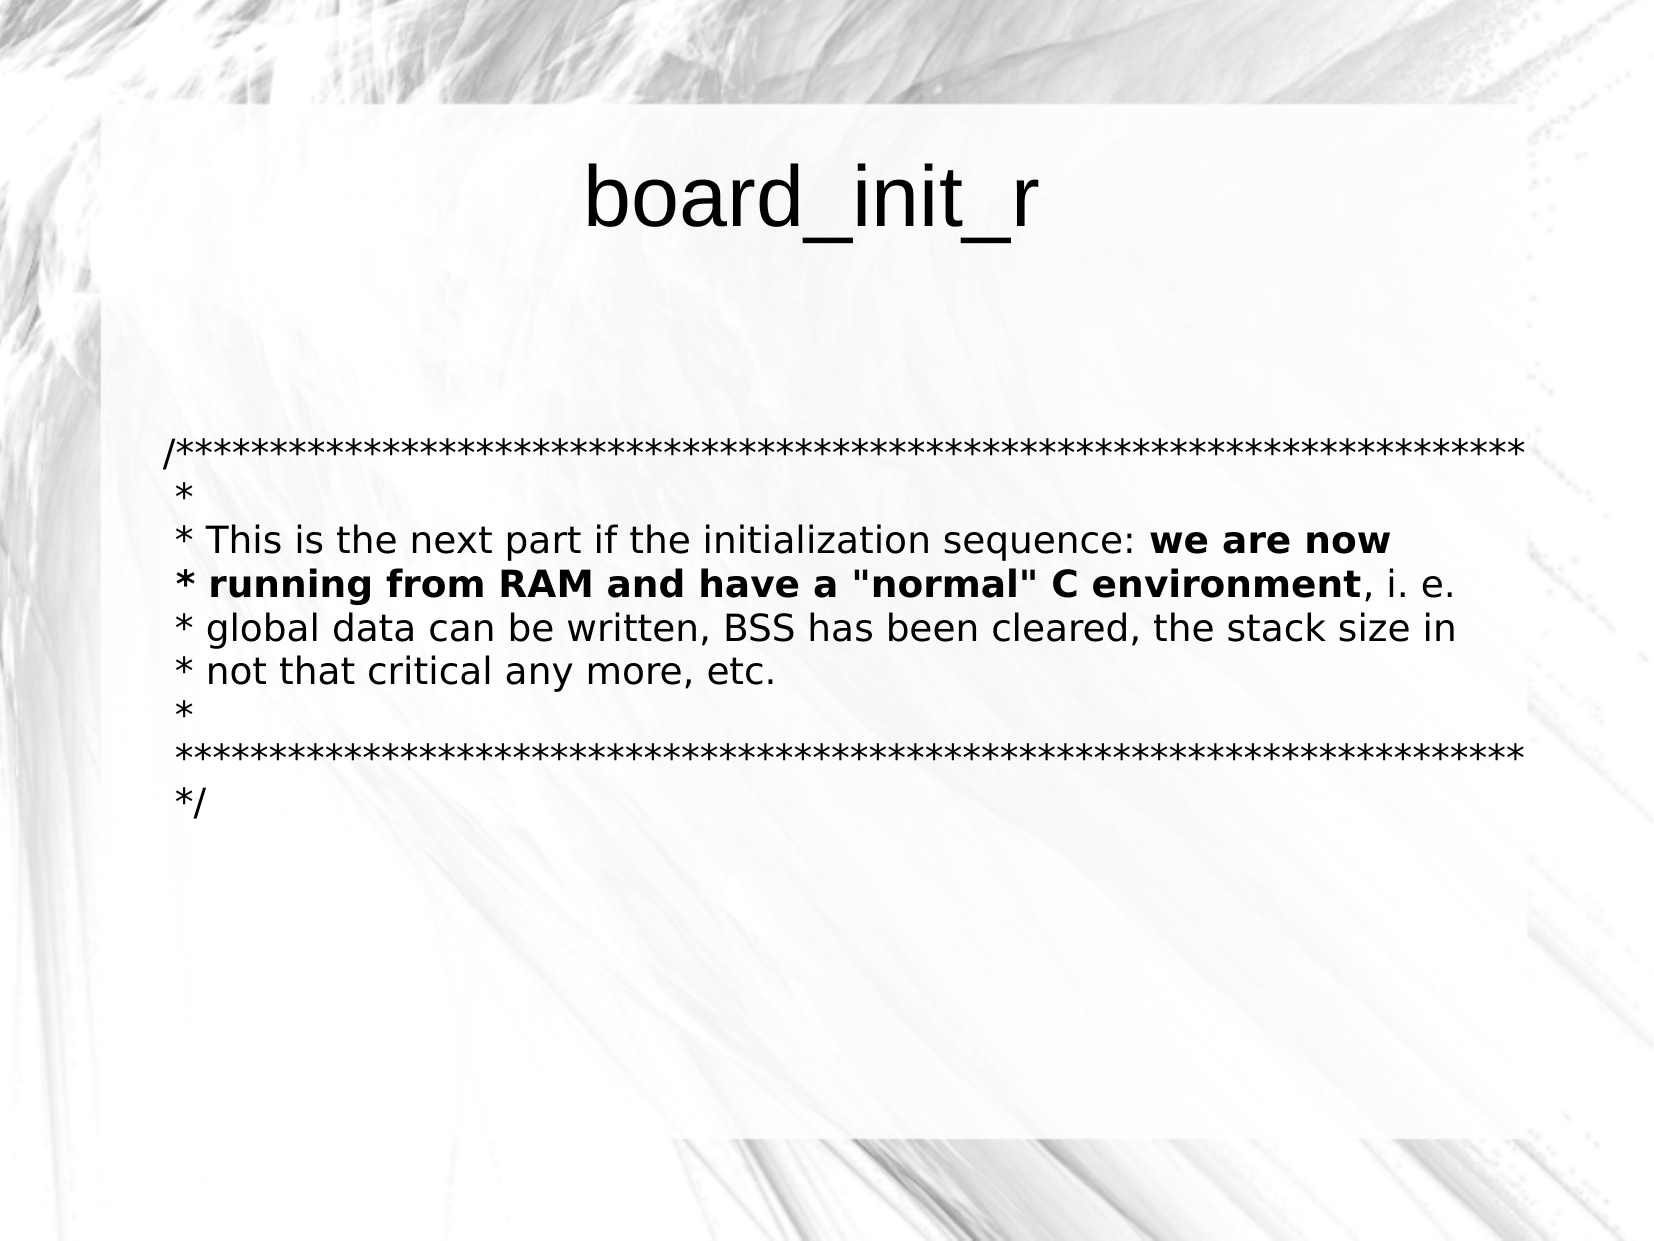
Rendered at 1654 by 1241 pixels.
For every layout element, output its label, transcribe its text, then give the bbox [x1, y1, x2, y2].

title board_init_r [118, 112, 1506, 281]
picture [0, 0, 1654, 1241]
text_box /************************************************************************ * * This is the next part if the initialization sequence: we are now * running from RAM and have a "normal" C environment, i. e. * global data can be written, BSS has been cleared, the stack size in * not that critical any more, etc. * ************************************************************************ */ [148, 424, 1541, 832]
